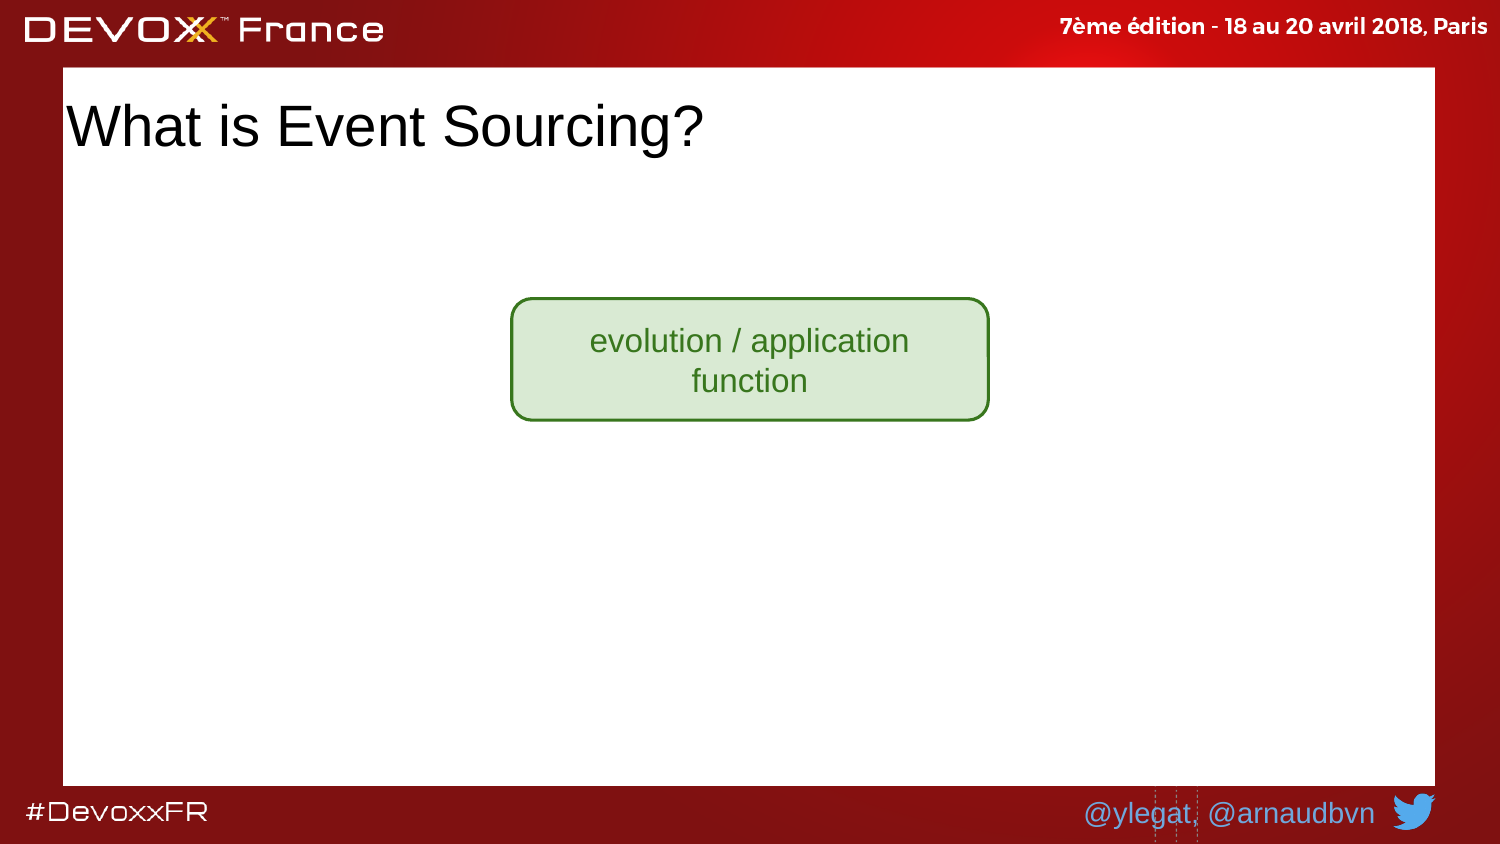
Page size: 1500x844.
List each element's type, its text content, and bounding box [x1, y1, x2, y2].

picture [0, 0, 1500, 844]
text_box evolution / application function [511, 298, 989, 421]
text_box @ylegat, @arnaudbvn [1068, 779, 1399, 844]
title What is Event Sourcing? [51, 72, 1449, 167]
